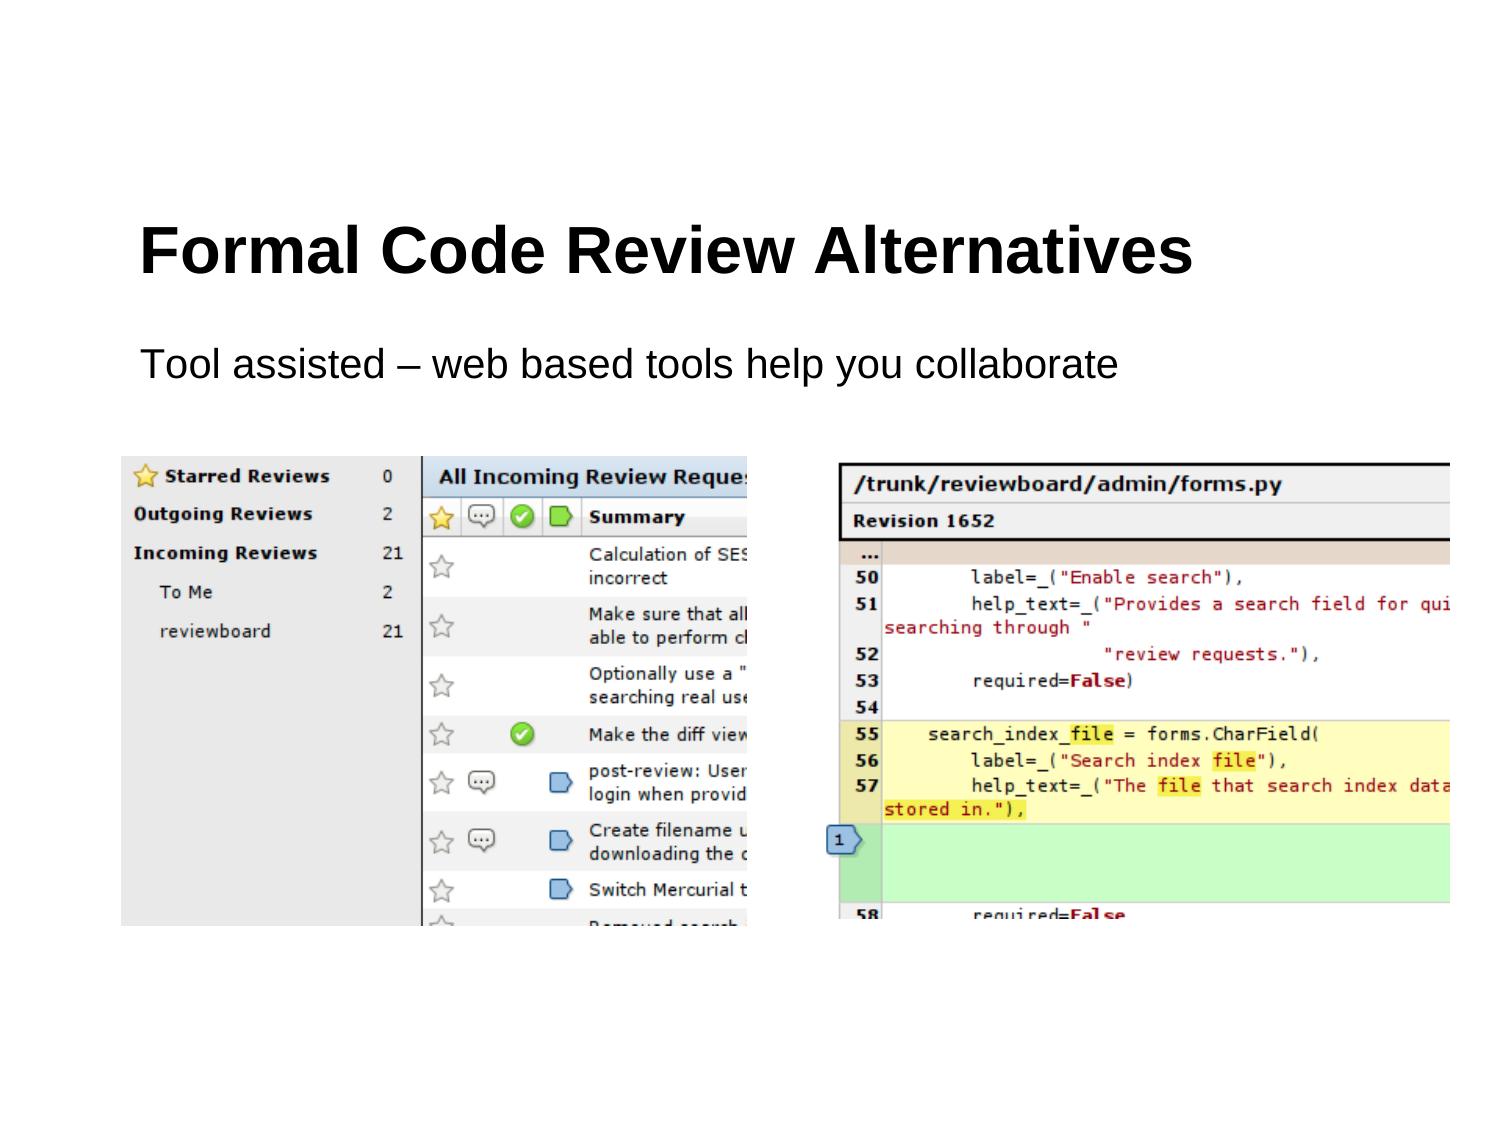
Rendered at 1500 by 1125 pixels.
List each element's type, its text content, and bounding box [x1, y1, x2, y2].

title Formal Code Review Alternatives Tool assisted – web based tools help you collaborate [125, 0, 1388, 704]
picture [121, 456, 747, 926]
picture [825, 449, 1450, 919]
